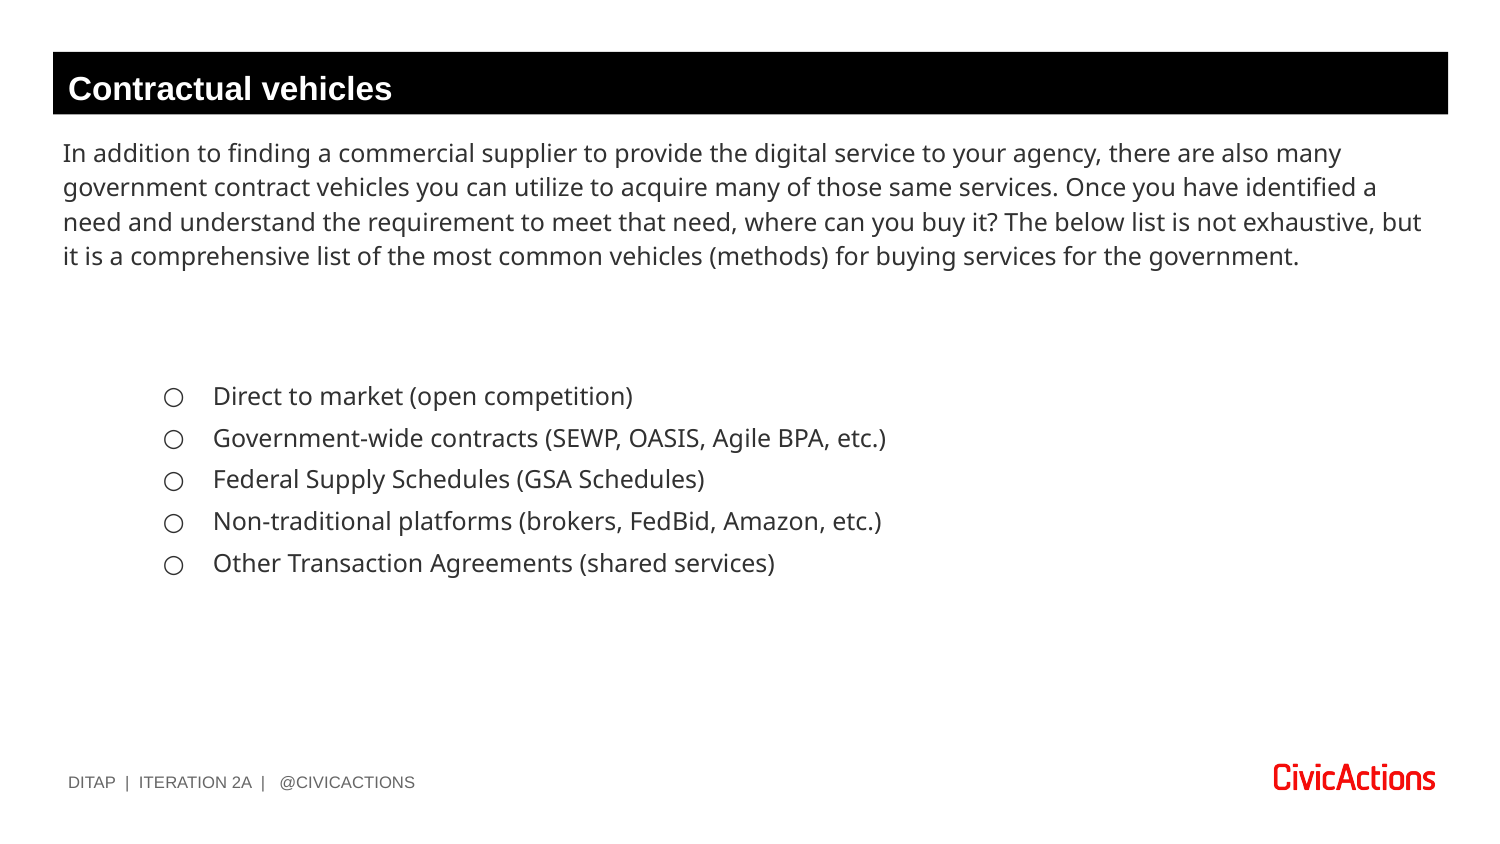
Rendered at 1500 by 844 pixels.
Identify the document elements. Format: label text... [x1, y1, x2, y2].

title Contractual vehicles [53, 51, 1449, 115]
list In addition to finding a commercial supplier to provide the digital service to your agency, there are also many government contract vehicles you can utilize to acquire many of those same services. Once you have identified a need and understand the requirement to meet that need, where can you buy it? The below list is not exhaustive, but it is a comprehensive list of the most common vehicles (methods) for buying services for the government. Direct to market (open competition) Government-wide contracts (SEWP, OASIS, Agile BPA, etc.) Federal Supply Schedules (GSA Schedules) Non-traditional platforms (brokers, FedBid, Amazon, etc.) Other Transaction Agreements (shared services) [53, 123, 1449, 717]
picture [1271, 758, 1438, 795]
